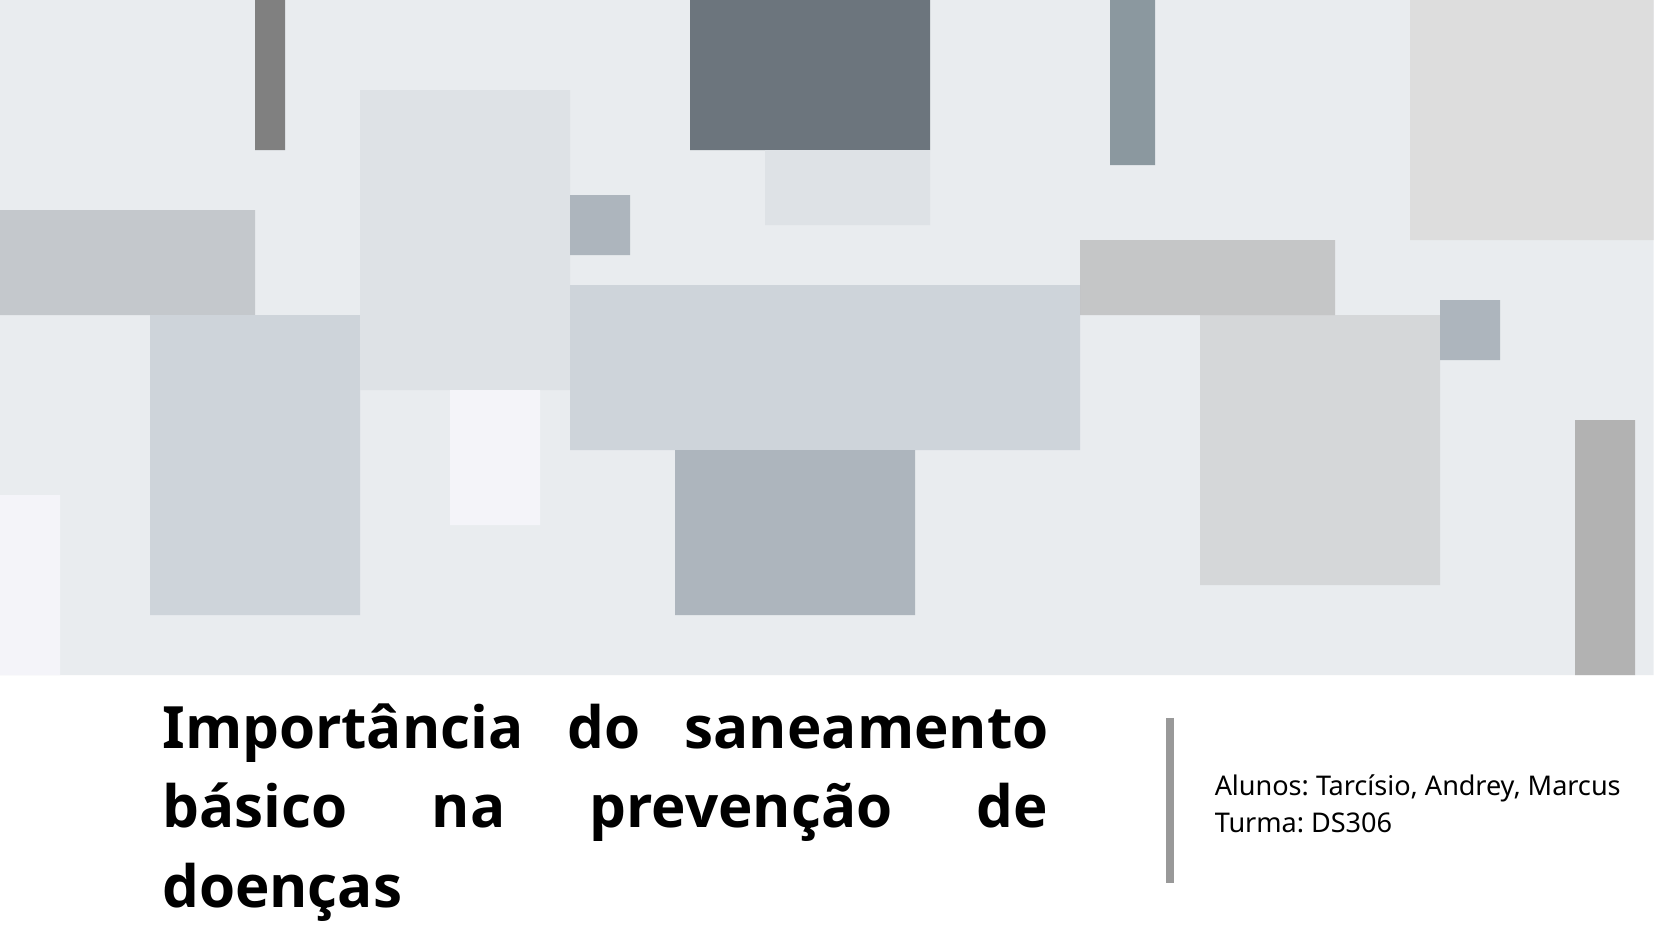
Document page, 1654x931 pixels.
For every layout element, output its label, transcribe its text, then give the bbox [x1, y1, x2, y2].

text_box Alunos: Tarcísio, Andrey, Marcus Turma: DS306 [1200, 759, 1654, 916]
text_box Importância do saneamento básico na prevenção de doenças [147, 679, 1063, 931]
